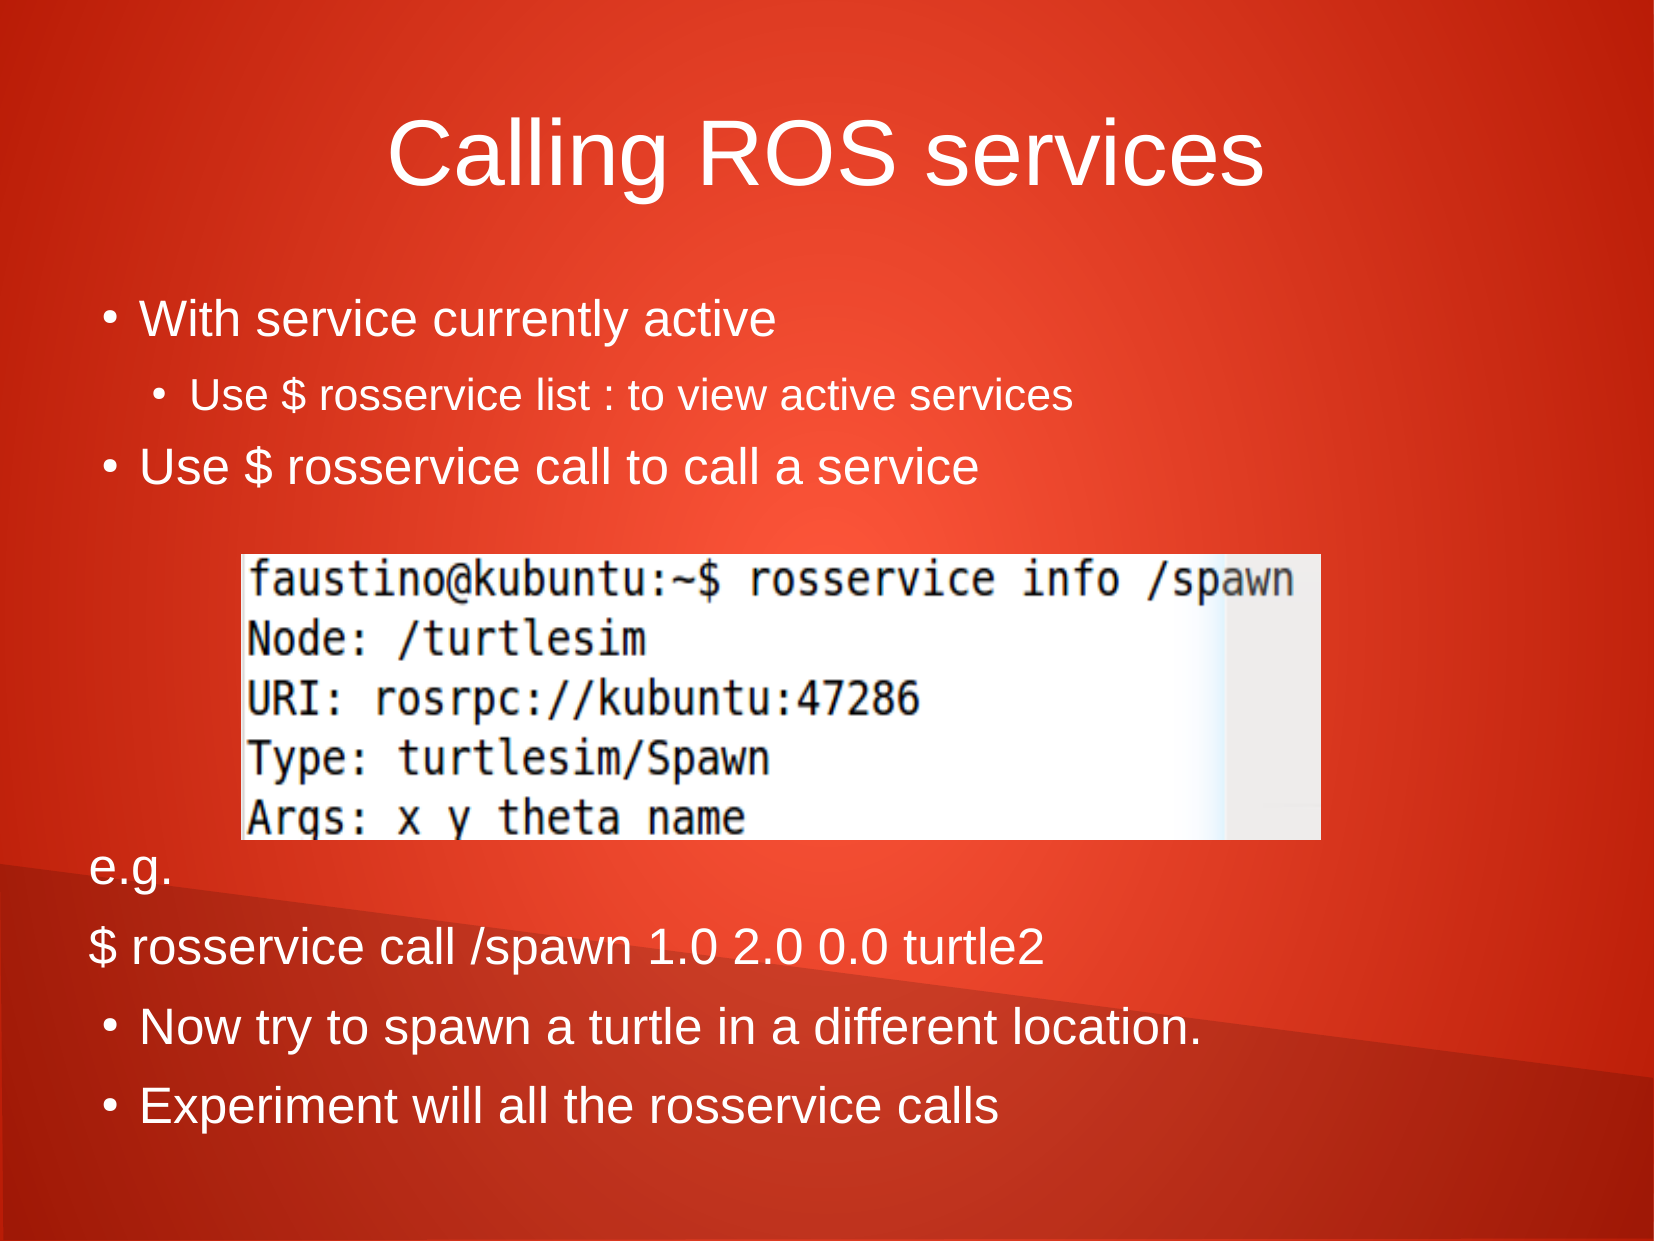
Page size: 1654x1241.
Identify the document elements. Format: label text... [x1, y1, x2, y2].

title Calling ROS services [82, 49, 1571, 257]
picture [241, 554, 1321, 841]
list With service currently active Use $ rosservice list : to view active services Use $ rosservice call to call a service e.g. $ rosservice call /spawn 1.0 2.0 0.0 turtle2 Now try to spawn a turtle in a different location. Experiment will all the rosservice calls [88, 290, 1544, 1216]
